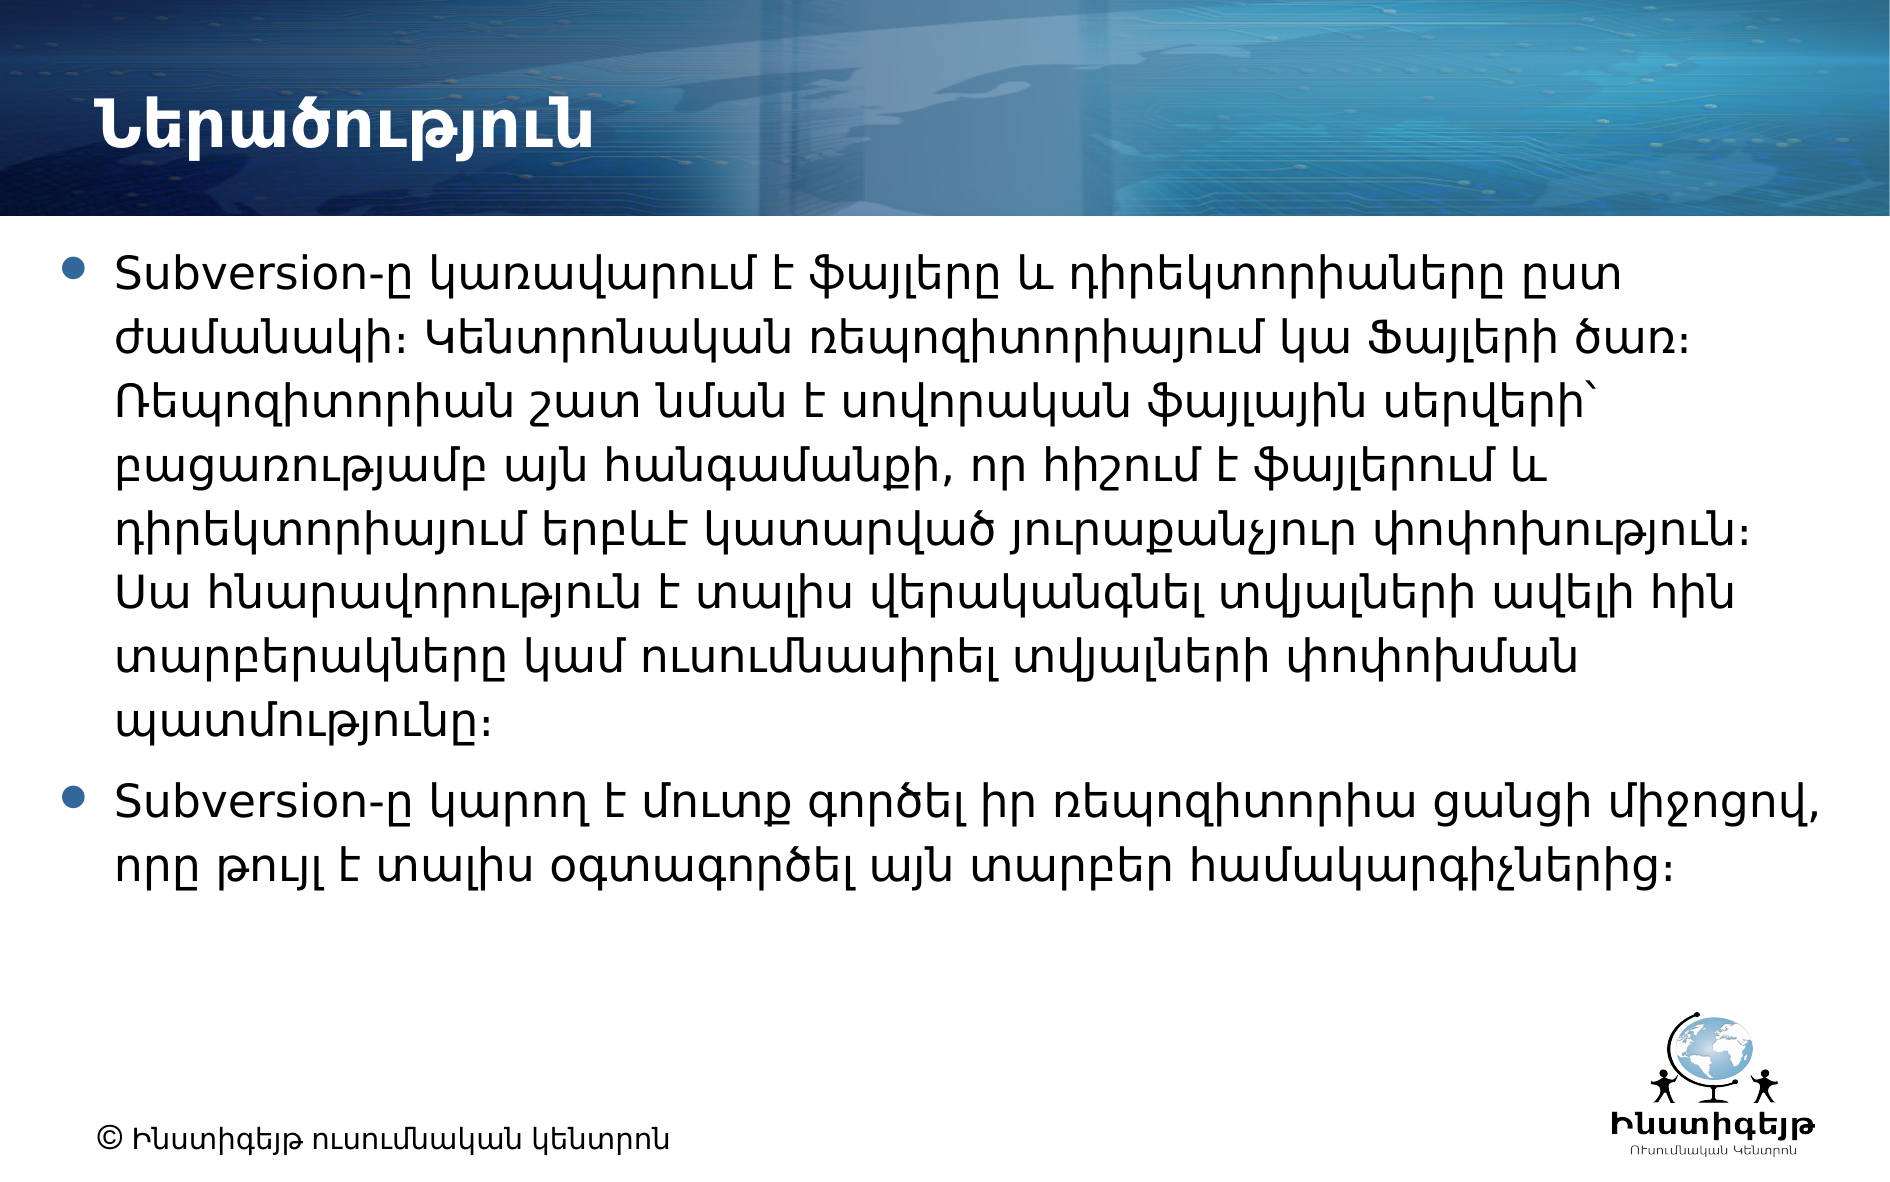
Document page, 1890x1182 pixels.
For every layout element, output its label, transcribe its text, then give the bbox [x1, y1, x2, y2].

title Ներածություն [94, 54, 1793, 210]
picture [1612, 1012, 1815, 1157]
list Subversion-ը կառավարում է ֆայլերը և դիրեկտորիաները ըստ ժամանակի։ Կենտրոնական ռեպոզիտորիայում կա Ֆայլերի ծառ։ Ռեպոզիտորիան շատ նման է սովորական ֆայլային սերվերի՝ բացառությամբ այն հանգամանքի, որ հիշում է ֆայլերում և դիրեկտորիայում երբևէ կատարված յուրաքանչյուր փոփոխություն։ Սա հնարավորություն է տալիս վերականգնել տվյալների ավելի հին տարբերակները կամ ուսումնասիրել տվյալների փոփոխման պատմությունը։ Subversion-ը կարող է մուտք գործել իր ռեպոզիտորիա ցանցի միջոցով, որը թույլ է տալիս օգտագործել այն տարբեր համակարգիչներից։ [59, 236, 1831, 1001]
picture [0, 0, 1890, 216]
